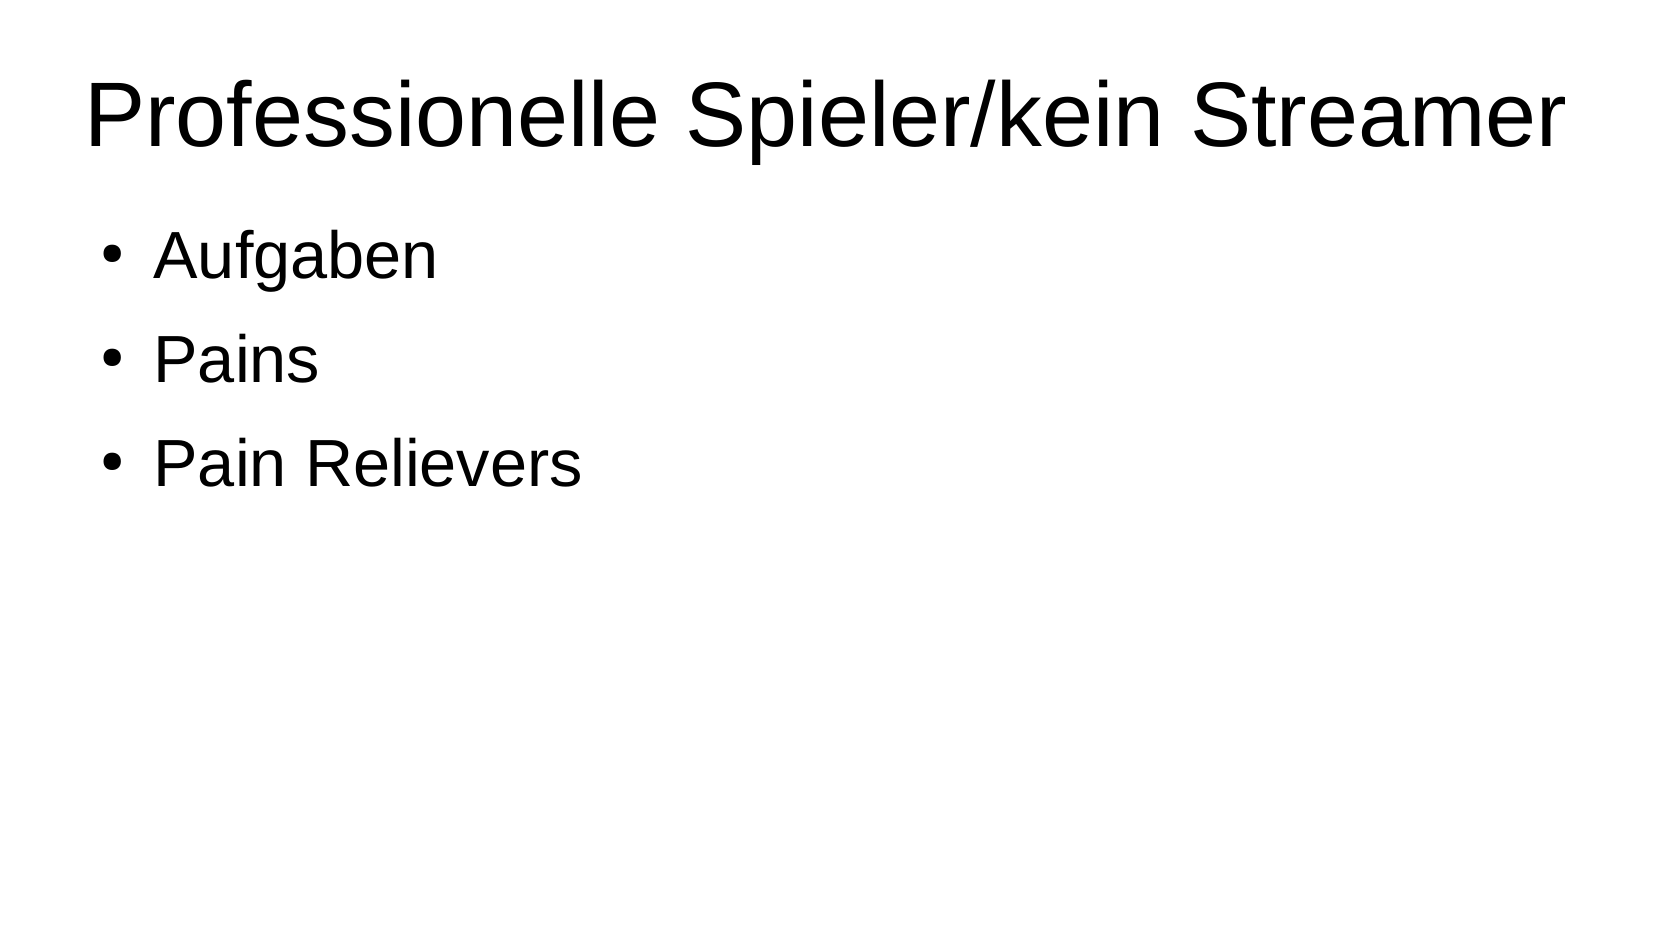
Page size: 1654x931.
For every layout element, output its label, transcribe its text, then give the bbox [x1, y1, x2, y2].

title Professionelle Spieler/kein Streamer [82, 37, 1571, 193]
list Aufgaben Pains Pain Relievers [82, 217, 1571, 916]
